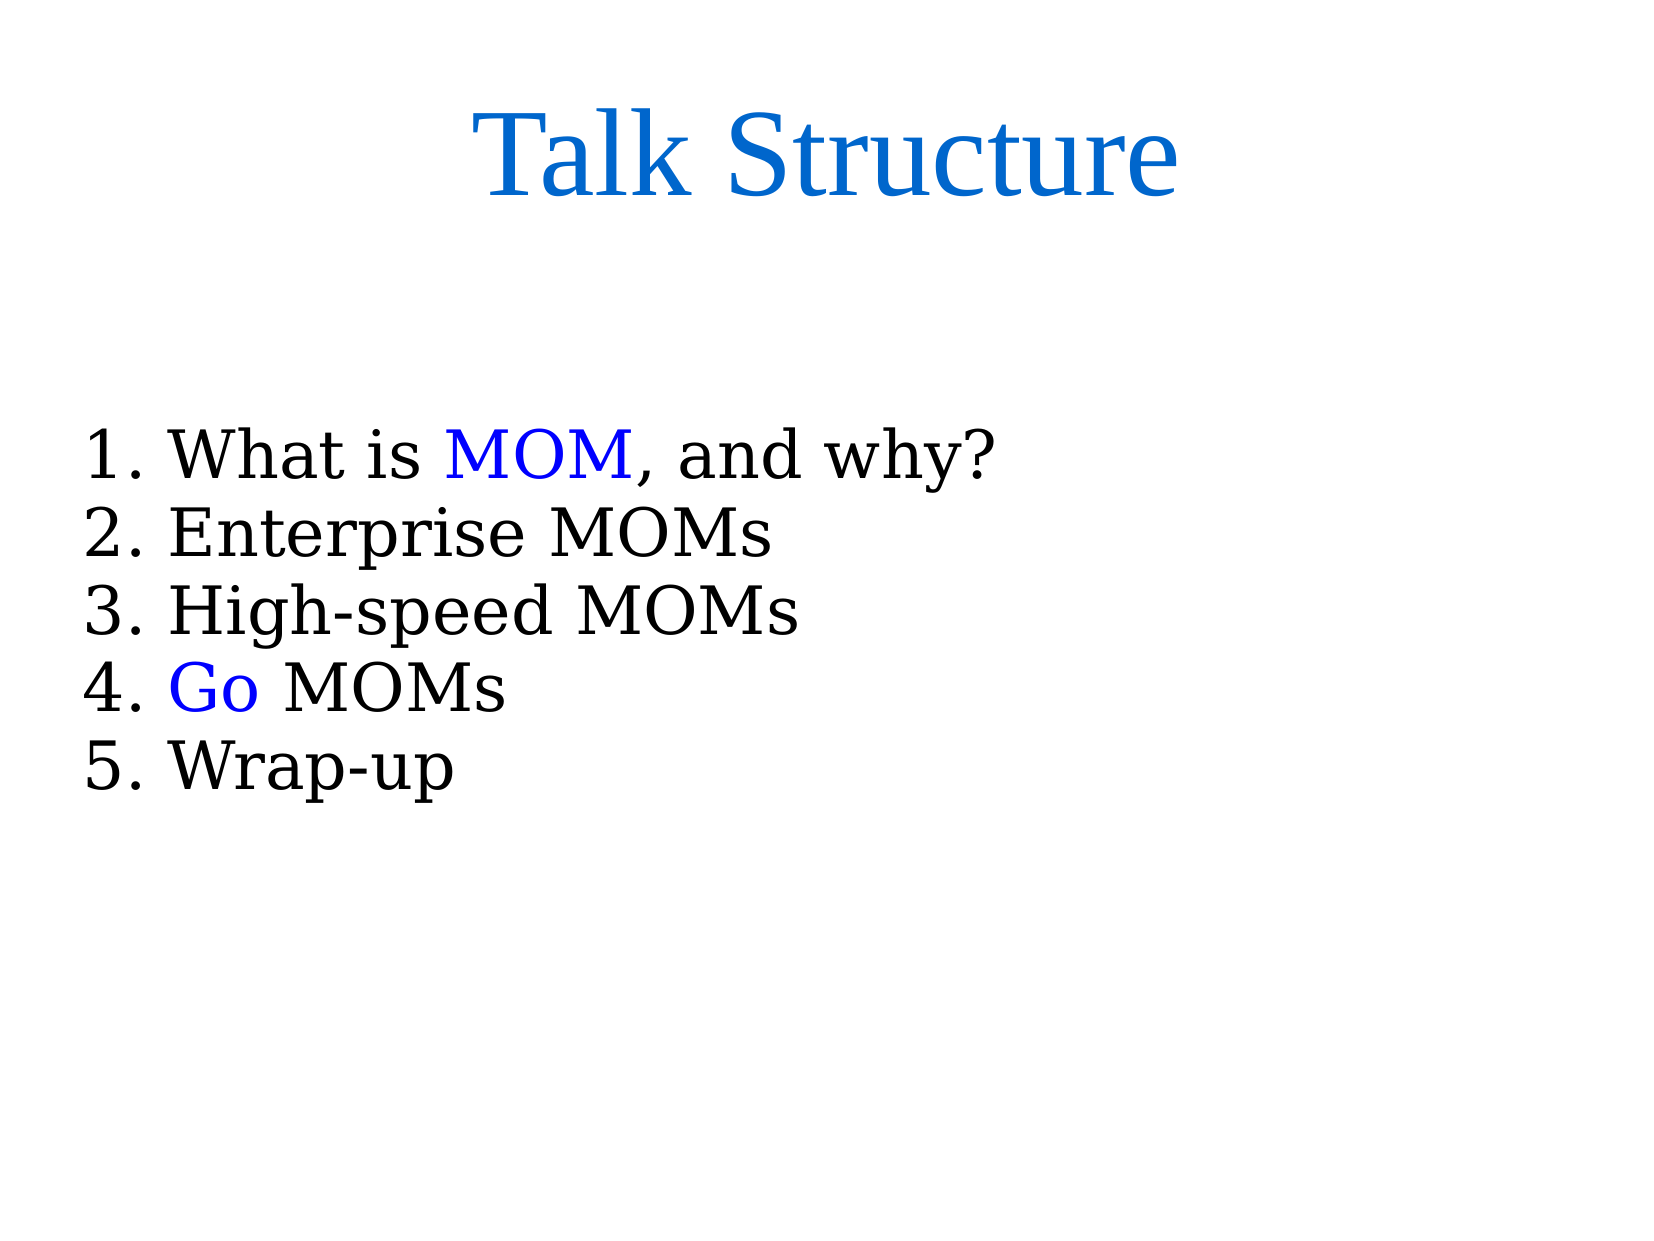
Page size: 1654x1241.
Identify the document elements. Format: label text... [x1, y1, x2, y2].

subtitle What is MOM, and why? Enterprise MOMs High-speed MOMs Go MOMs Wrap-up [82, 290, 1217, 1010]
title Talk Structure [82, 49, 1571, 257]
